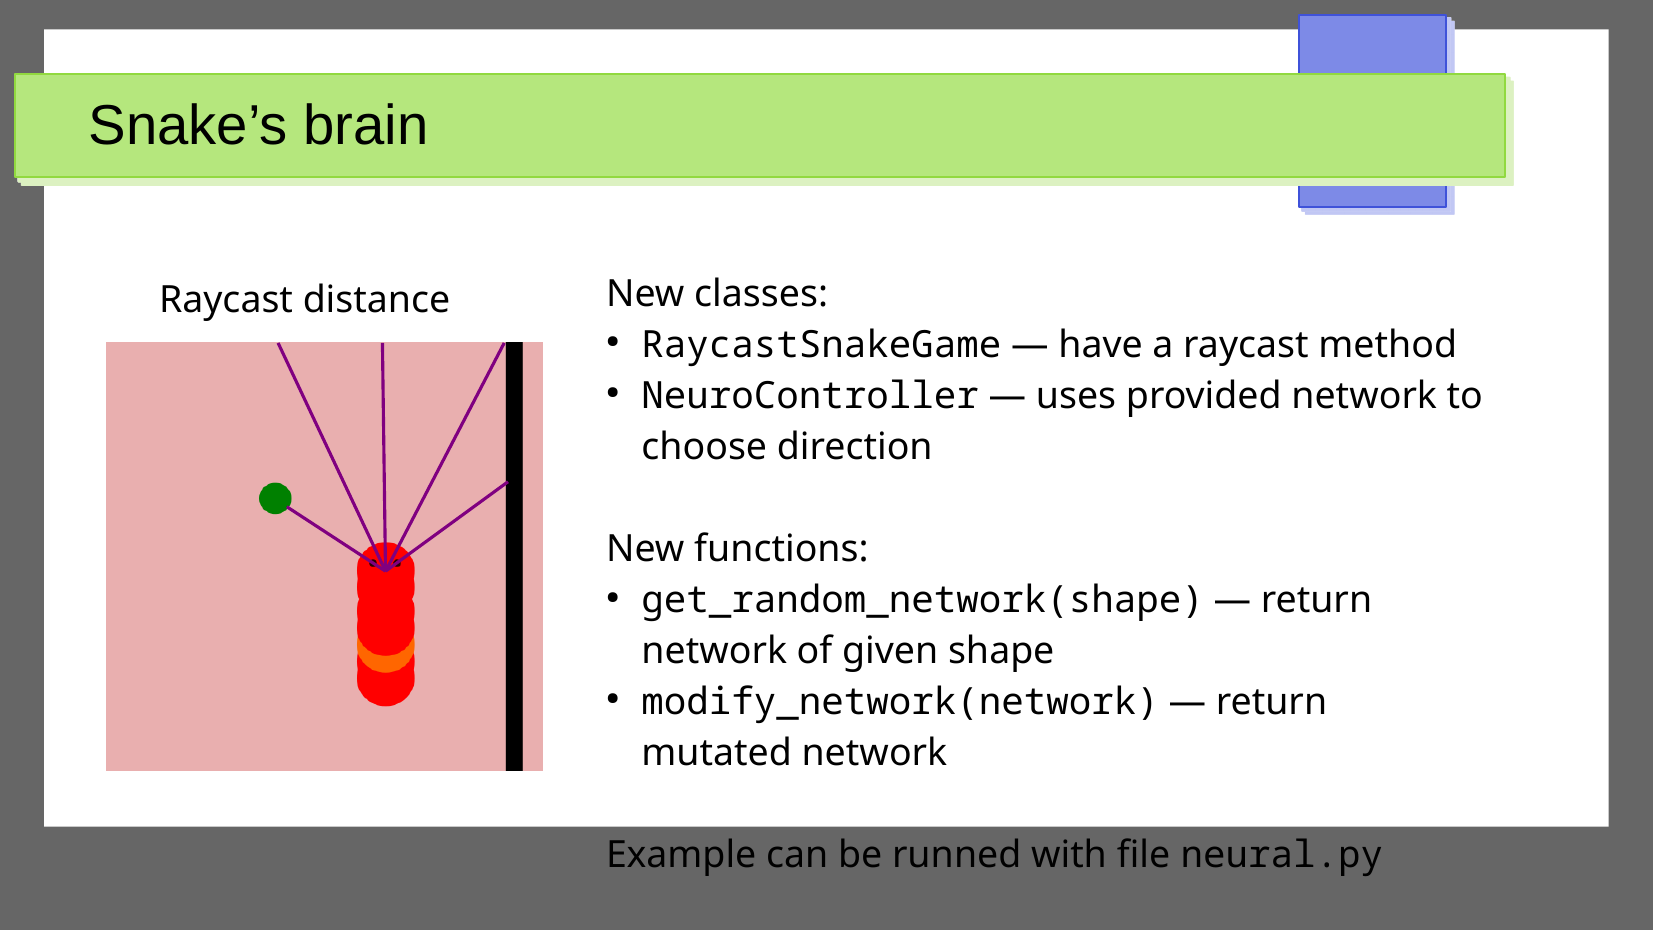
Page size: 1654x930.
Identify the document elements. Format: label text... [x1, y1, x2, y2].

picture [280, 342, 383, 559]
picture [106, 342, 543, 772]
text_box New classes: RaycastSnakeGame — have a raycast method NeuroController — uses provided network to choose direction New functions: get_random_network(shape) — return network of given shape modify_network(network) — return mutated network Example can be runned with file neural.py [591, 259, 1501, 779]
title Snake’s brain [88, 73, 1506, 178]
picture [385, 342, 502, 563]
text_box Raycast distance [144, 264, 509, 322]
